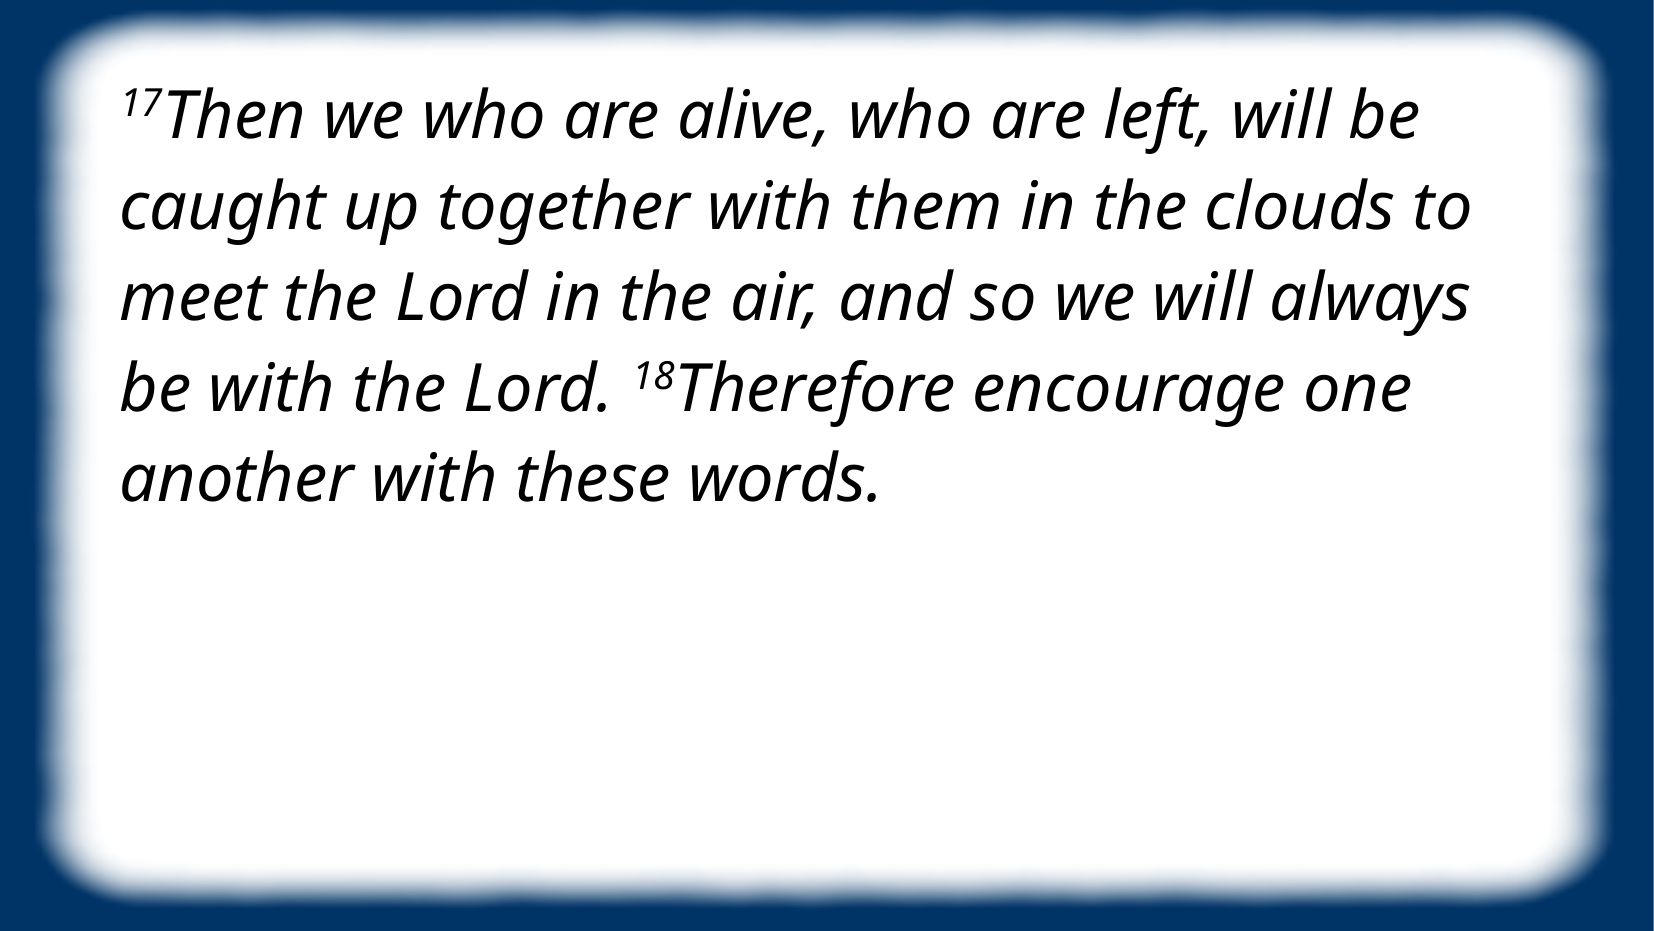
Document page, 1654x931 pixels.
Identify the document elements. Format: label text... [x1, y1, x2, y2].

text_box 17Then we who are alive, who are left, will be caught up together with them in the clouds to meet the Lord in the air, and so we will always be with the Lord. 18Therefore encourage one another with these words. [105, 60, 1546, 526]
picture [0, 0, 1654, 931]
